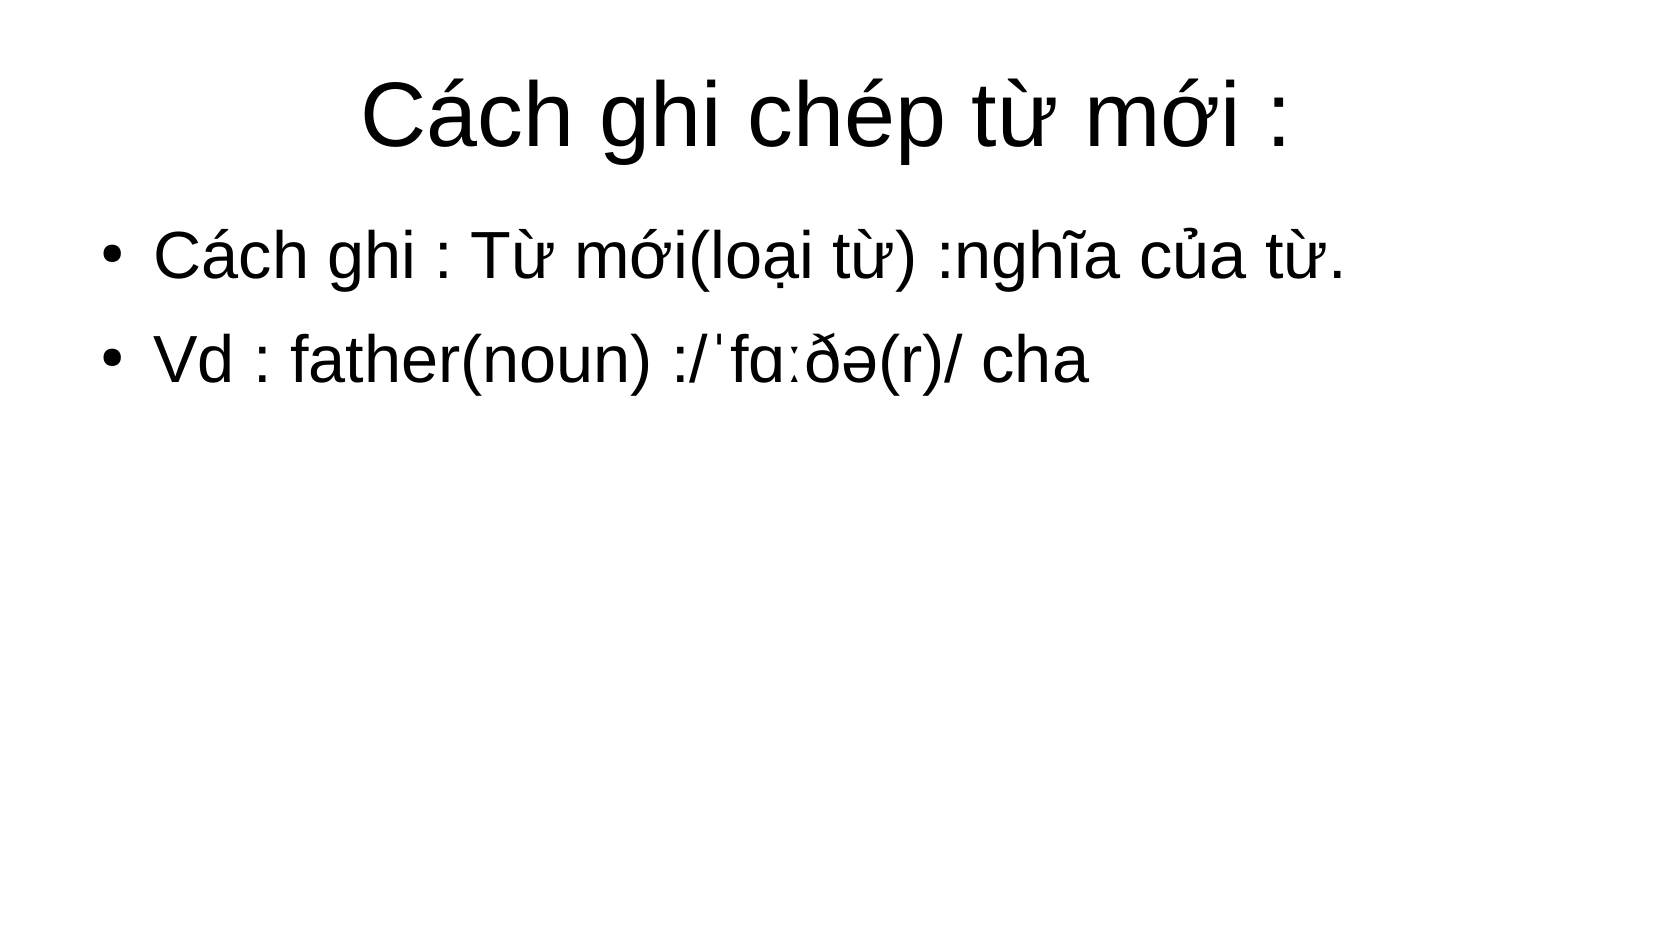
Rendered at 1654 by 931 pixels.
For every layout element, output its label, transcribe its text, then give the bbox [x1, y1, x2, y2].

list Cách ghi : Từ mới(loại từ) :nghĩa của từ. Vd : father(noun) :/ˈfɑːðə(r)/ cha [82, 217, 1571, 758]
title Cách ghi chép từ mới : [82, 37, 1571, 193]
